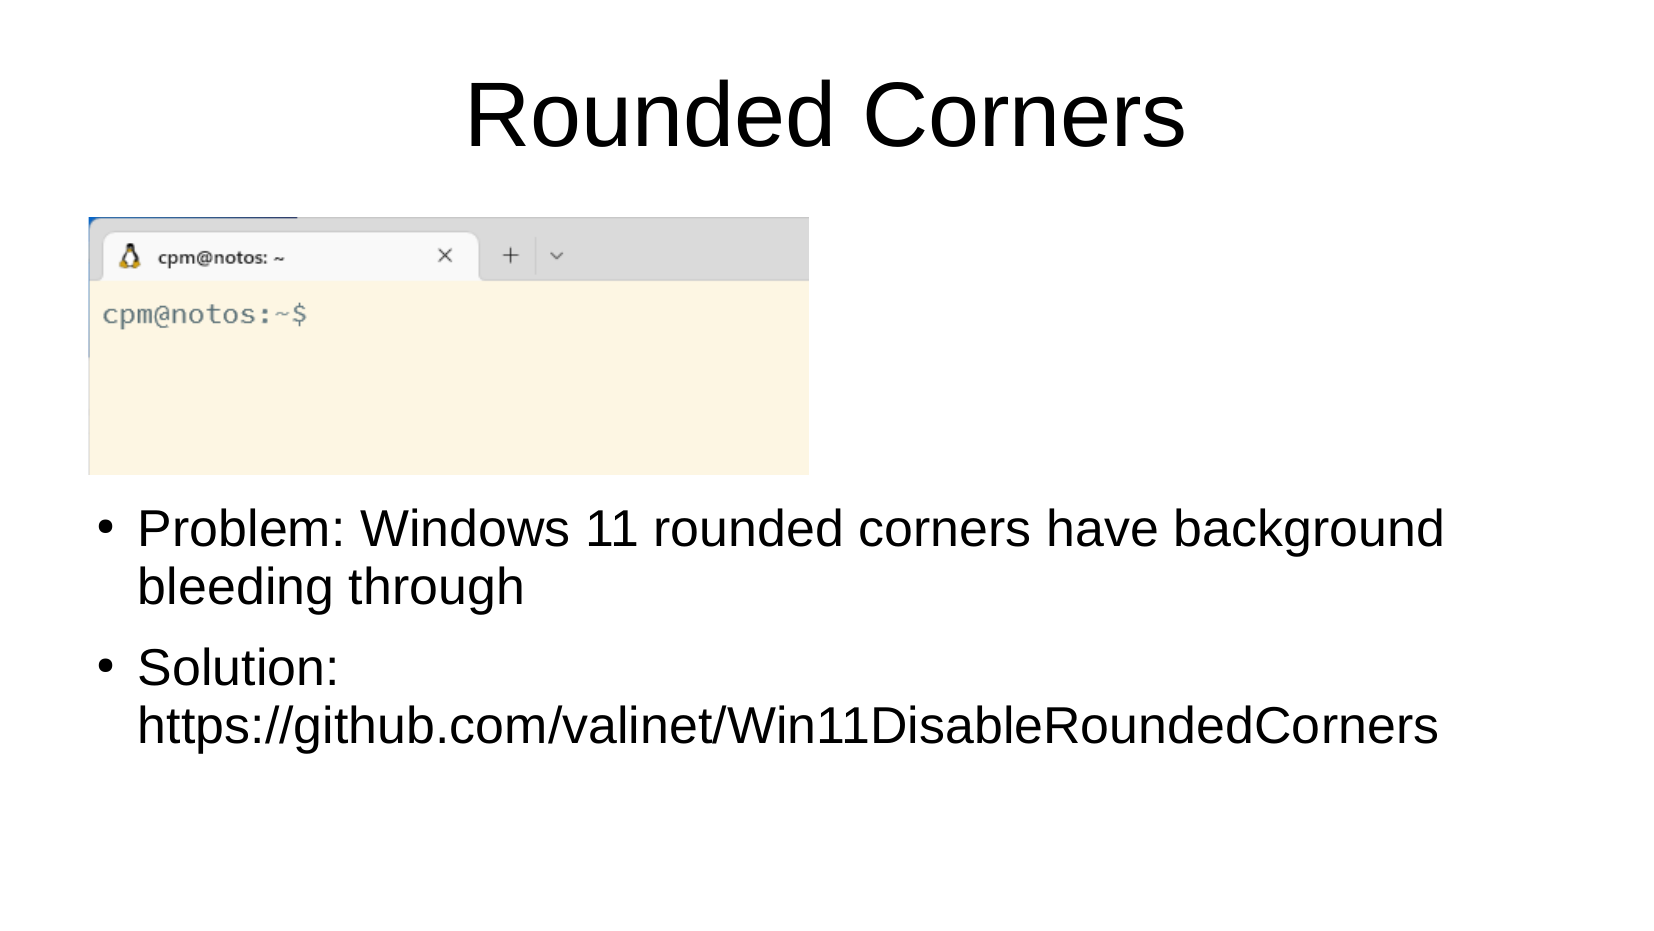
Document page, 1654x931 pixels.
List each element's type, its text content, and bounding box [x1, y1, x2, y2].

picture [88, 217, 809, 475]
title Rounded Corners [82, 37, 1571, 193]
list Problem: Windows 11 rounded corners have background bleeding through Solution: https://github.com/valinet/Win11DisableRoundedCorners [82, 499, 1571, 757]
